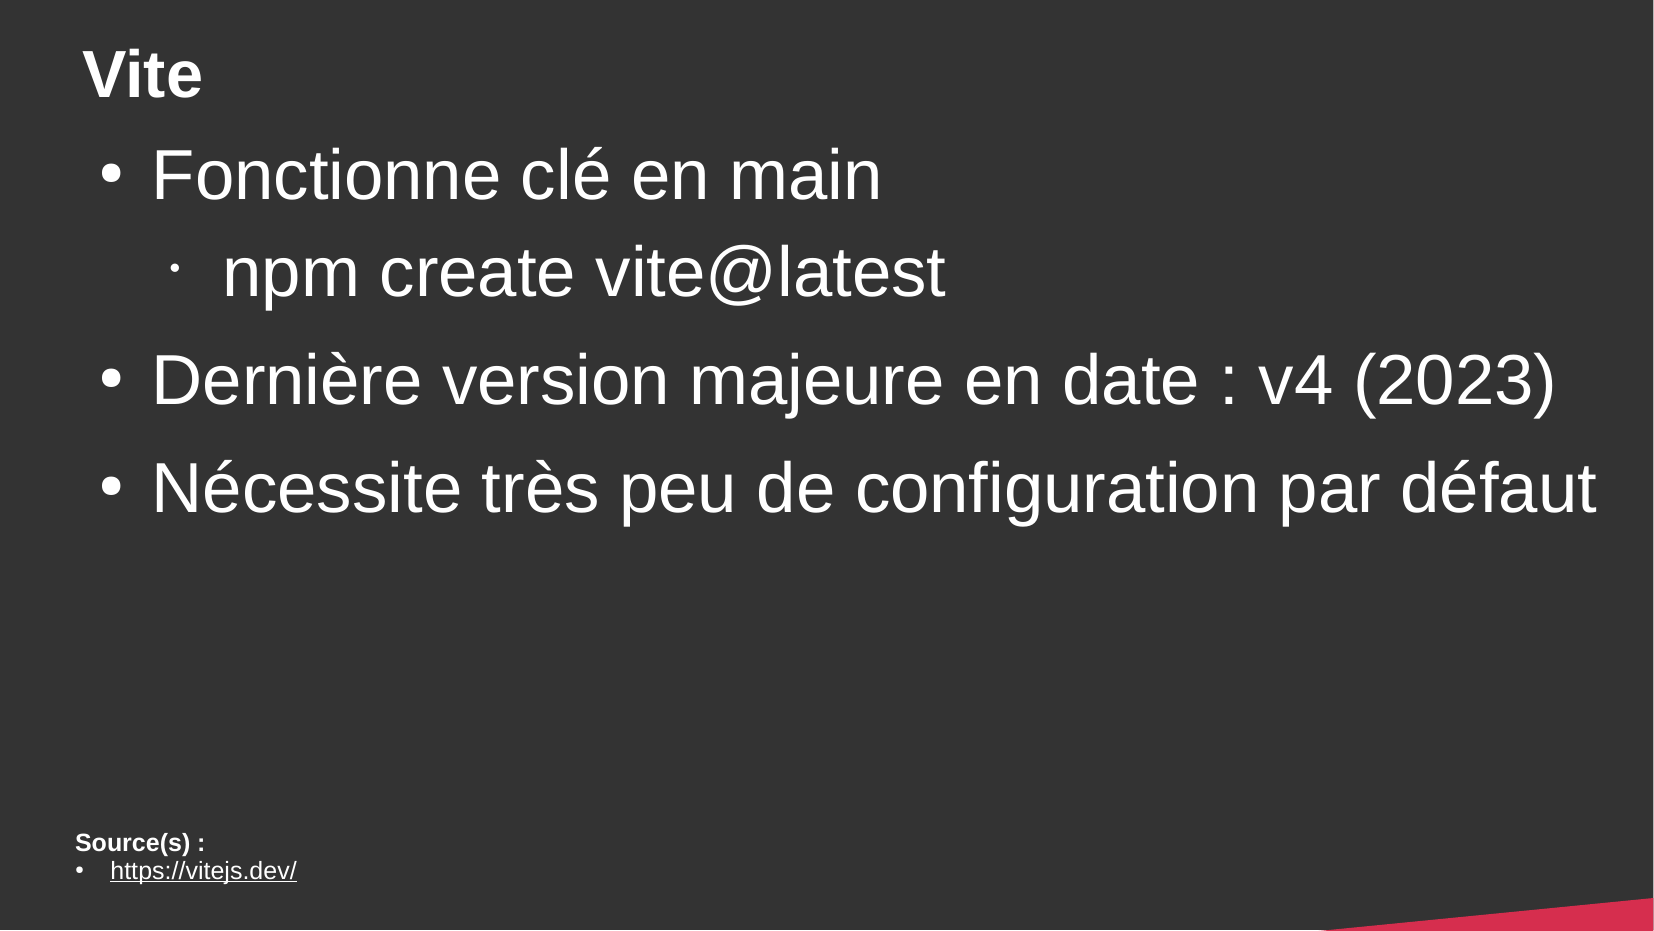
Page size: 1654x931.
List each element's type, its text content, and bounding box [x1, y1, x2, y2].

list Fonctionne clé en main npm create vite@latest Dernière version majeure en date : v4 (2023) Nécessite très peu de configuration par défaut [80, 135, 1654, 827]
text_box [1546, 897, 1654, 931]
title Vite [82, 37, 1571, 112]
text_box Source(s) : https://vitejs.dev/ [60, 821, 1546, 931]
